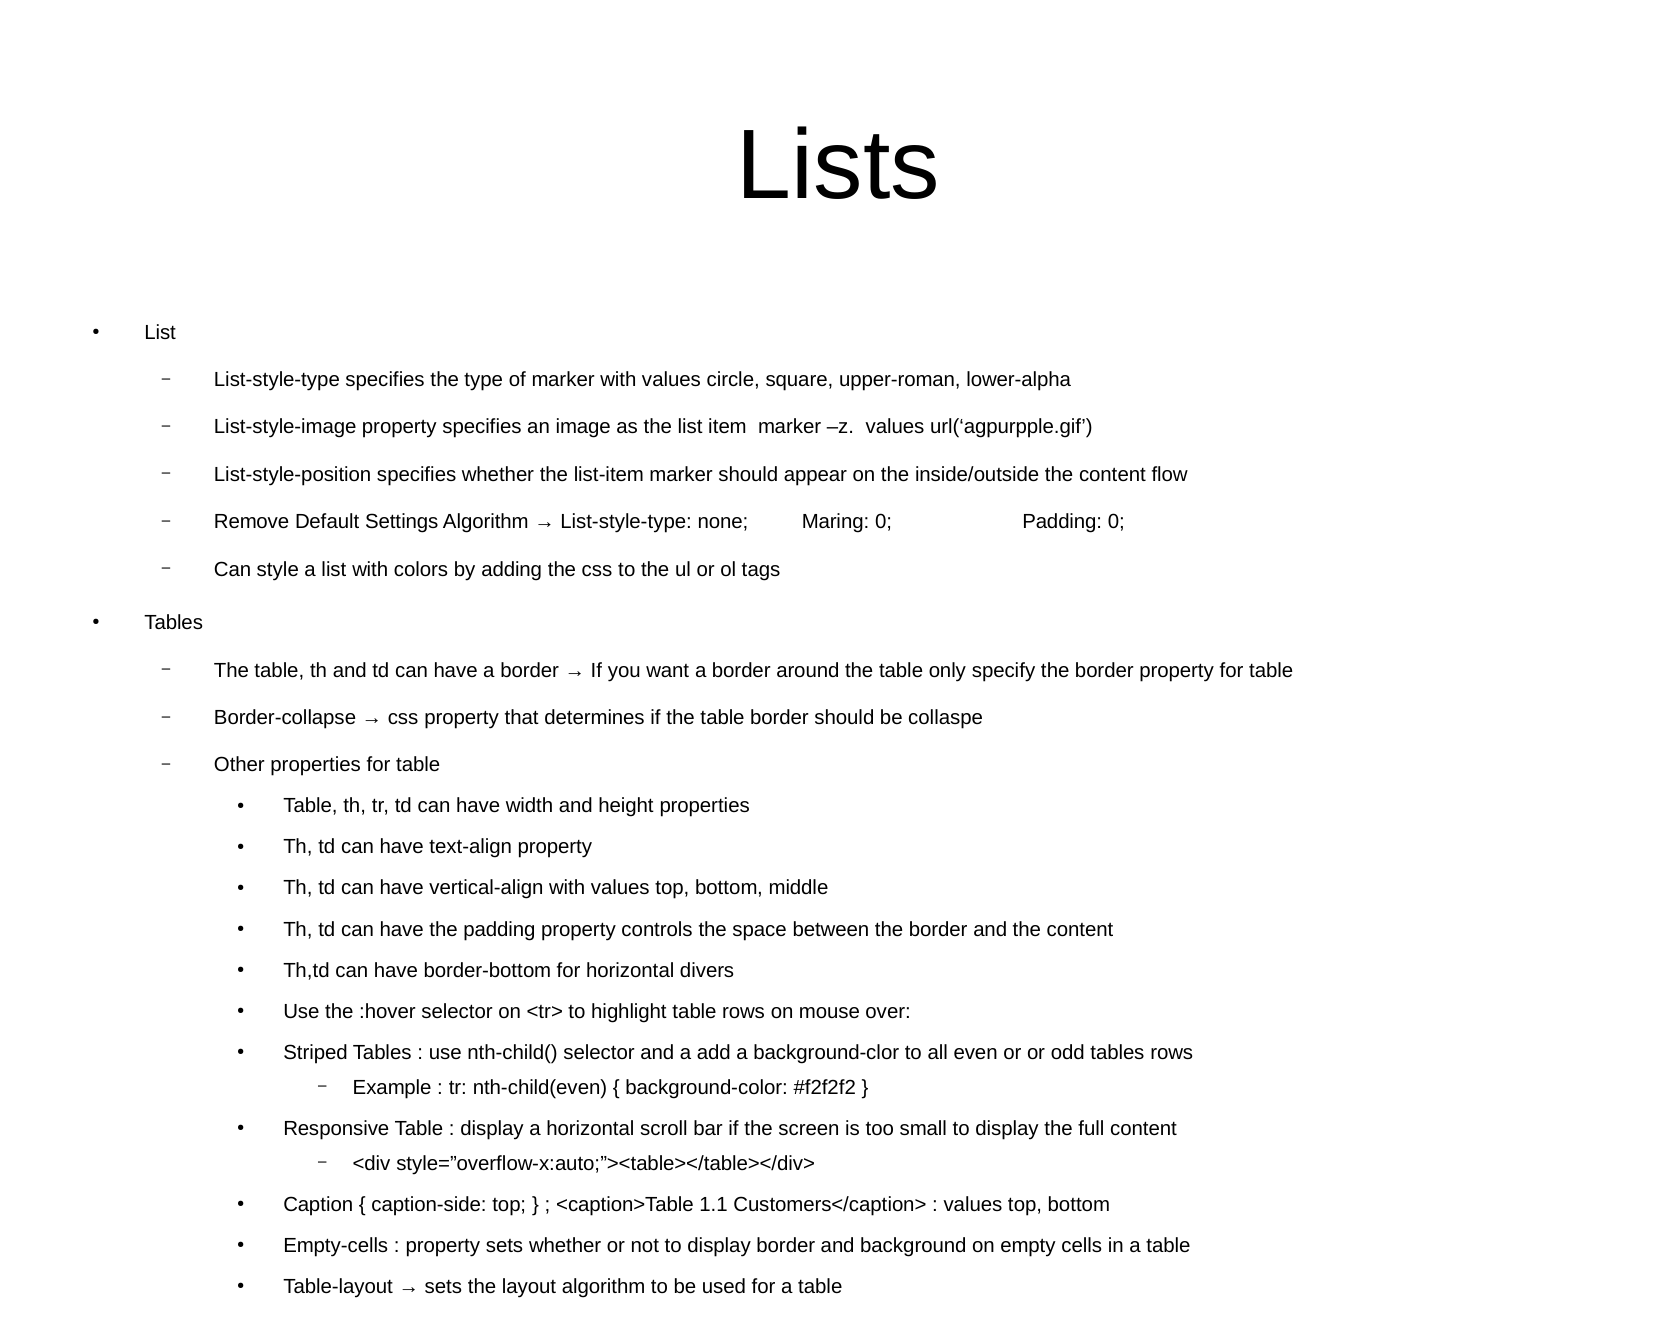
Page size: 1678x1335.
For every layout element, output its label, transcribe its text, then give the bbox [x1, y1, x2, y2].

title Lists [83, 53, 1594, 276]
list List List-style-type specifies the type of marker with values circle, square, upper-roman, lower-alpha List-style-image property specifies an image as the list item marker –z. values url(‘agpurpple.gif’) List-style-position specifies whether the list-item marker should appear on the inside/outside the content flow Remove Default Settings Algorithm → List-style-type: none; Maring: 0; Padding: 0; Can style a list with colors by adding the css to the ul or ol tags Tables The table, th and td can have a border → If you want a border around the table only specify the border property for table Border-collapse → css property that determines if the table border should be collaspe Other properties for table Table, th, tr, td can have width and height properties Th, td can have text-align property Th, td can have vertical-align with values top, bottom, middle Th, td can have the padding property controls the space between the border and the content Th,td can have border-bottom for horizontal divers Use the :hover selector on <tr> to highlight table rows on mouse over: Striped Tables : use nth-child() selector and a add a background-clor to all even or or odd tables rows Example : tr: nth-child(even) { background-color: #f2f2f2 } Responsive Table : display a horizontal scroll bar if the screen is too small to display the full content <div style=”overflow-x:auto;”><table></table></div> Caption { caption-side: top; } ; <caption>Table 1.1 Customers</caption> : values top, bottom Empty-cells : property sets whether or not to display border and background on empty cells in a table Table-layout → sets the layout algorithm to be used for a table [75, 320, 1585, 1306]
